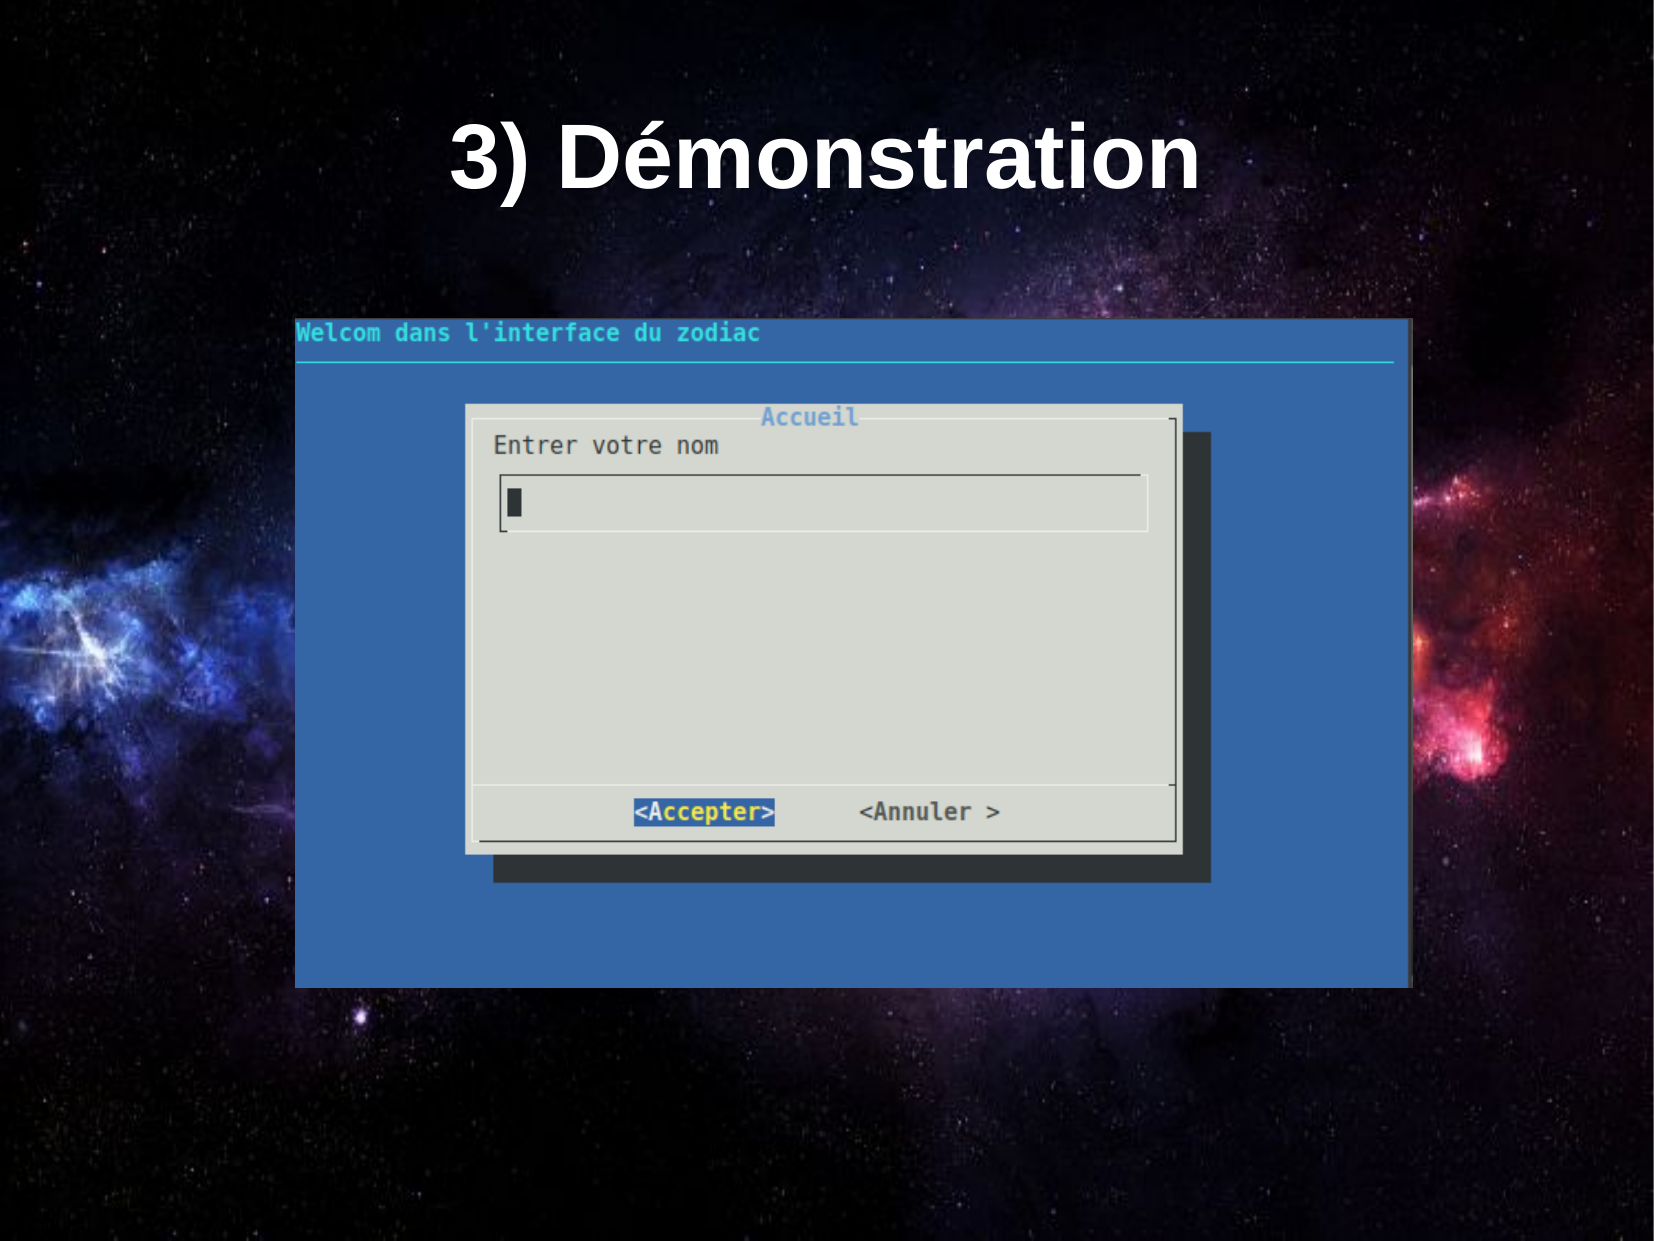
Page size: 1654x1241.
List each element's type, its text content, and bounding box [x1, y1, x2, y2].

title 3) Démonstration [82, 52, 1571, 260]
picture [0, 0, 1654, 1241]
